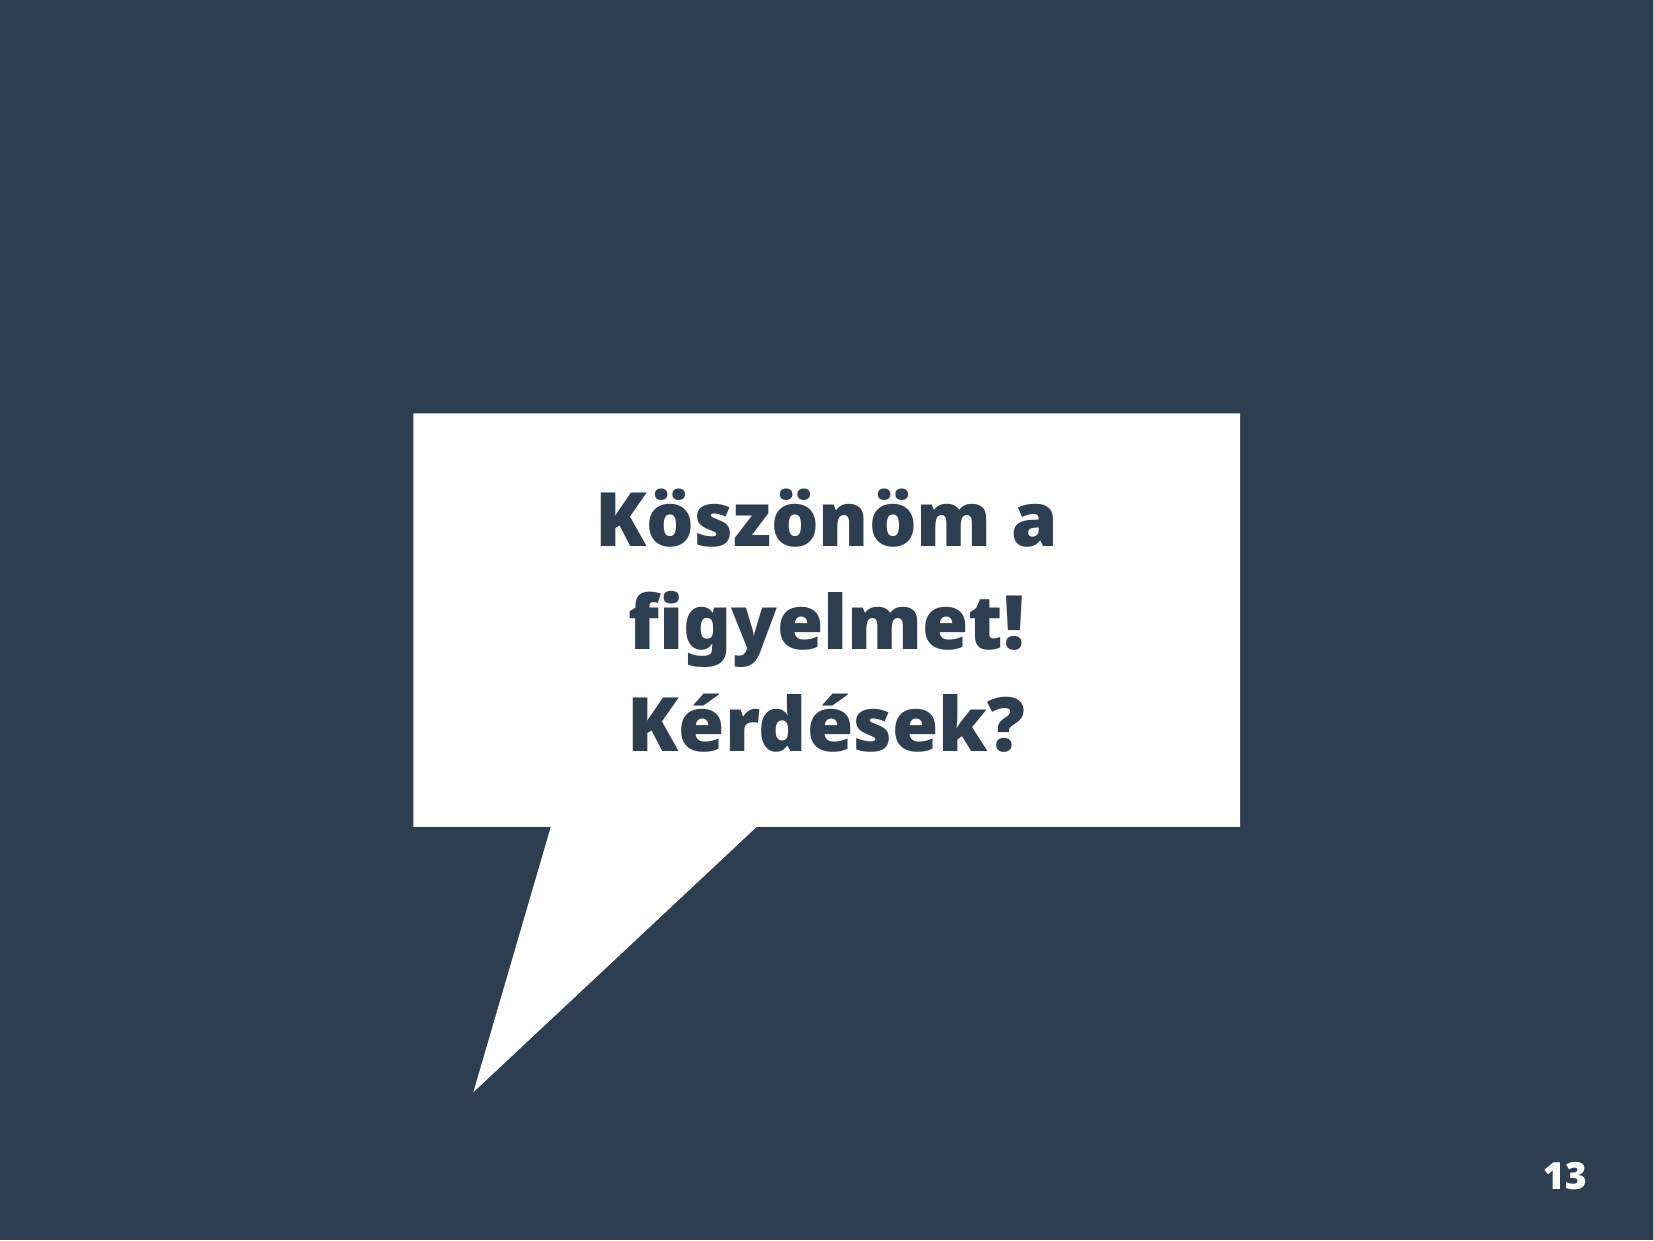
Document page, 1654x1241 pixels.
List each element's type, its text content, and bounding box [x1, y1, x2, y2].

title Köszönöm a figyelmet! Kérdések? [442, 442, 1211, 798]
